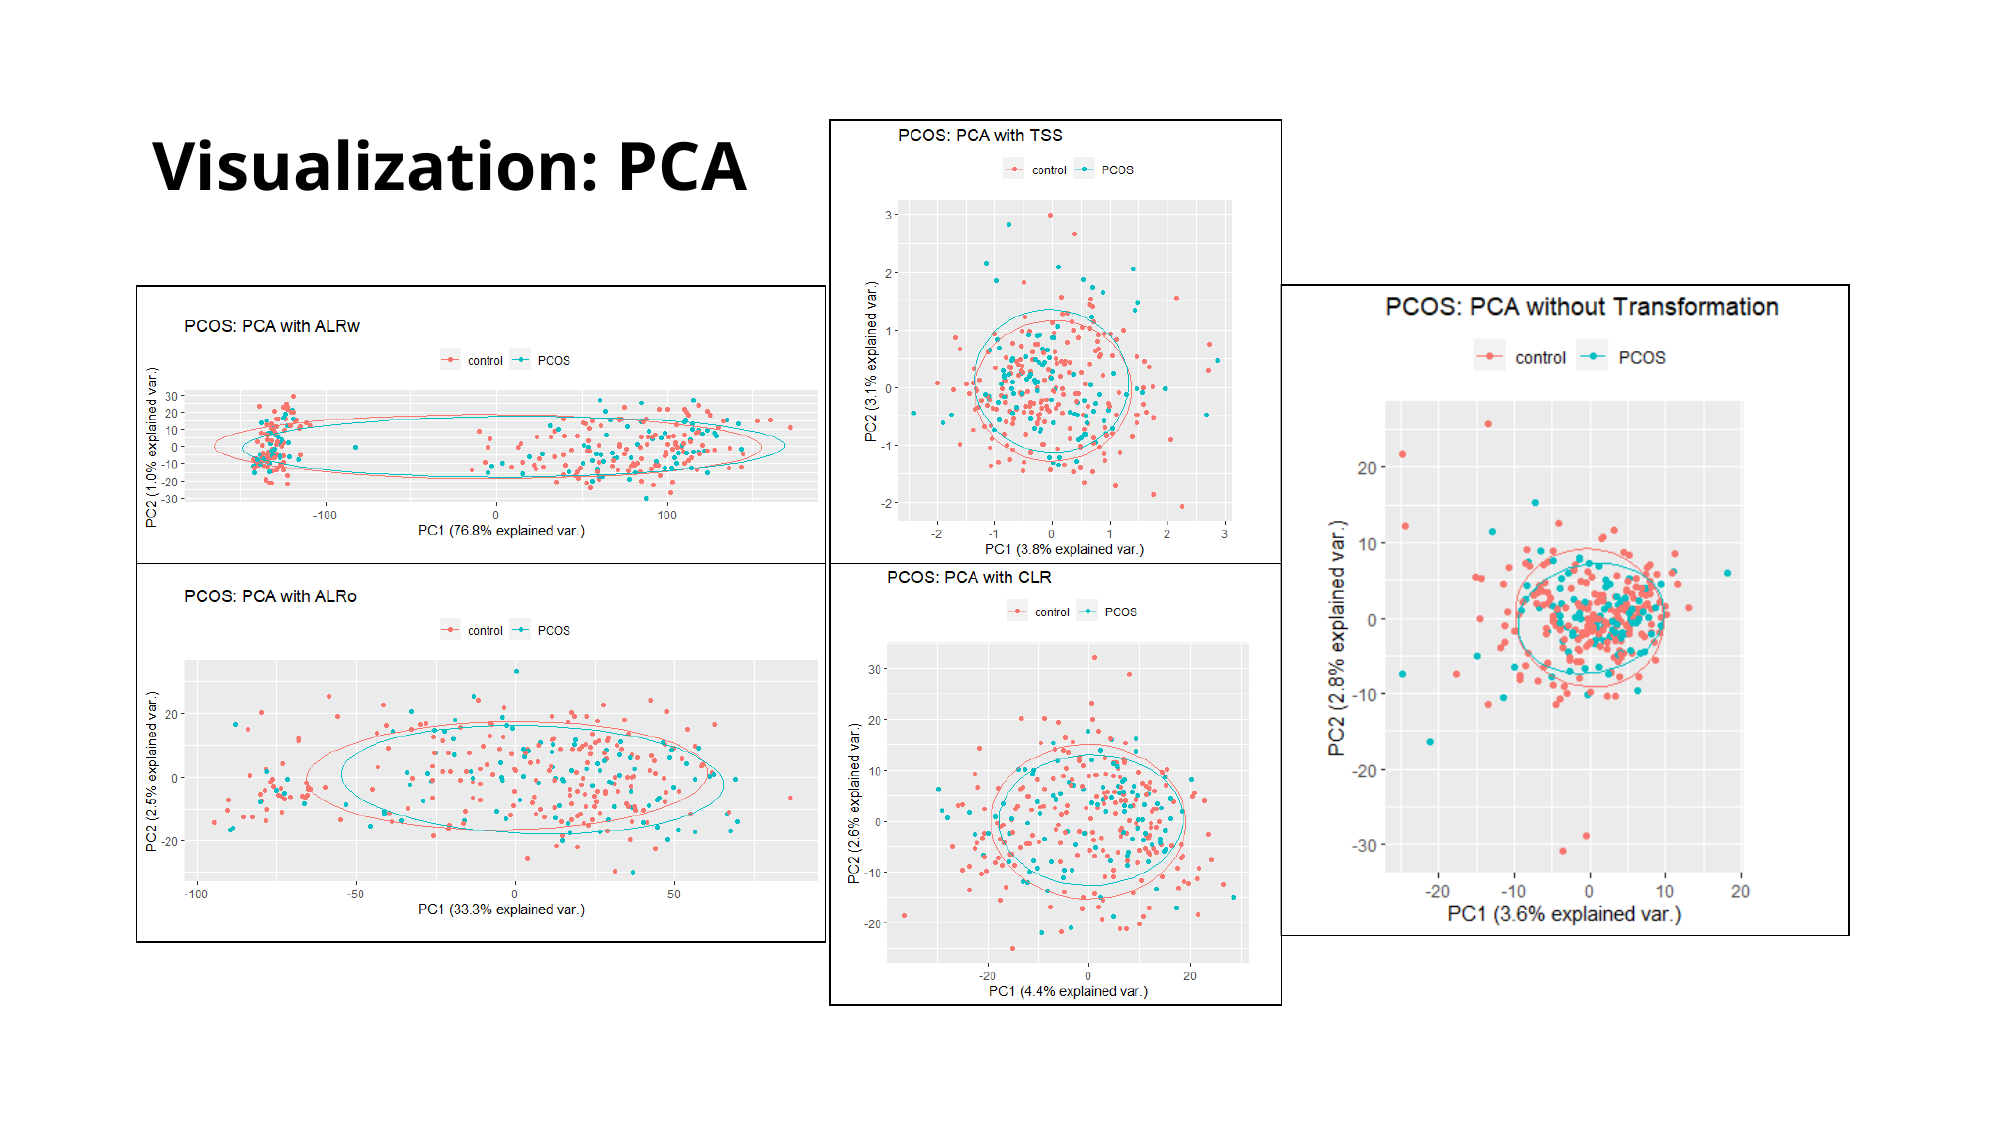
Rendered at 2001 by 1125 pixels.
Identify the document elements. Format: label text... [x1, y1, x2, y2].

picture [137, 564, 825, 941]
picture [137, 286, 825, 563]
picture [1282, 285, 1849, 935]
title Visualization: PCA [137, 59, 1863, 278]
picture [830, 564, 1281, 1005]
picture [830, 120, 1281, 563]
